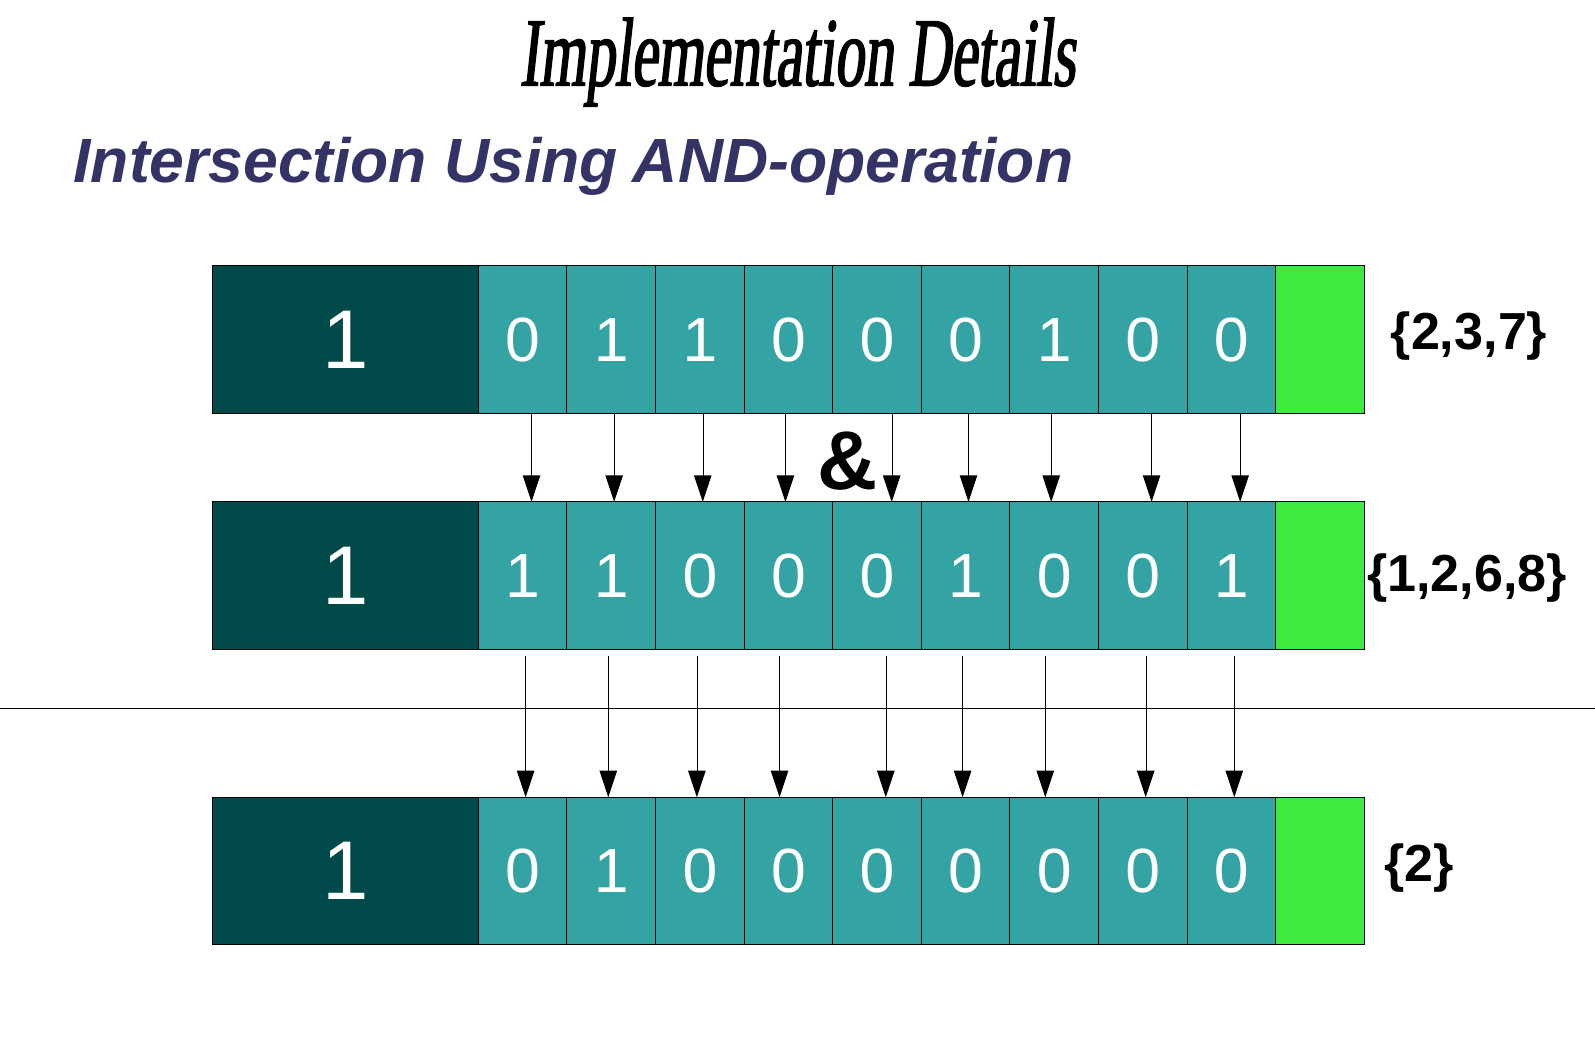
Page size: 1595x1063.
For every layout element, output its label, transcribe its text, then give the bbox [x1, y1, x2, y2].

text_box 0 [744, 265, 832, 414]
text_box Implementation Details [635, 39, 659, 87]
text_box 0 [1098, 501, 1187, 650]
text_box 1 [921, 501, 1009, 650]
text_box [1276, 797, 1365, 945]
text_box Implementation Details [707, 39, 731, 87]
text_box 0 [832, 797, 921, 945]
text_box Implementation Details [616, 17, 633, 86]
text_box 1 [478, 501, 566, 650]
text_box 0 [744, 501, 832, 650]
text_box Implementation Details [1020, 40, 1036, 86]
text_box Implementation Details [955, 39, 979, 87]
text_box {2} [1370, 826, 1595, 900]
text_box 0 [655, 797, 744, 945]
text_box 1 [212, 797, 478, 945]
text_box Implementation Details [865, 39, 894, 86]
text_box 0 [478, 797, 566, 945]
text_box 1 [1009, 265, 1098, 414]
text_box 0 [921, 797, 1009, 945]
text_box 1 [1187, 501, 1276, 650]
text_box Implementation Details [658, 39, 703, 86]
text_box 0 [744, 797, 832, 945]
text_box 1 [566, 265, 655, 414]
text_box {2,3,7} [1375, 295, 1583, 369]
text_box 1 [566, 797, 655, 945]
text_box 0 [921, 265, 1009, 414]
text_box [1276, 501, 1365, 650]
text_box {1,2,6,8} [1352, 537, 1595, 611]
text_box 1 [655, 265, 744, 414]
text_box Implementation Details [778, 39, 802, 87]
text_box Implementation Details [909, 21, 953, 86]
text_box 0 [1187, 265, 1276, 414]
text_box Implementation Details [838, 39, 865, 87]
text_box Implementation Details [583, 39, 616, 107]
text_box 1 [566, 501, 655, 650]
text_box & [803, 407, 892, 516]
text_box Intersection Using AND-operation [59, 118, 1359, 223]
text_box Implementation Details [540, 39, 585, 86]
text_box 0 [1187, 797, 1276, 945]
text_box 0 [1098, 265, 1187, 414]
text_box 0 [478, 265, 566, 414]
text_box Implementation Details [764, 30, 780, 87]
text_box 0 [655, 501, 744, 650]
text_box 0 [1009, 501, 1098, 650]
text_box 0 [1098, 797, 1187, 945]
text_box 1 [212, 501, 478, 650]
text_box Implementation Details [730, 39, 759, 86]
text_box 0 [832, 501, 921, 650]
text_box Implementation Details [996, 39, 1020, 87]
text_box 1 [212, 265, 478, 414]
text_box 0 [832, 265, 921, 414]
text_box Implementation Details [1037, 17, 1055, 86]
text_box 0 [1009, 797, 1098, 945]
text_box Implementation Details [982, 30, 998, 87]
text_box Implementation Details [1054, 39, 1077, 87]
text_box [1276, 265, 1365, 414]
text_box Implementation Details [521, 21, 545, 86]
text_box Implementation Details [806, 30, 834, 87]
